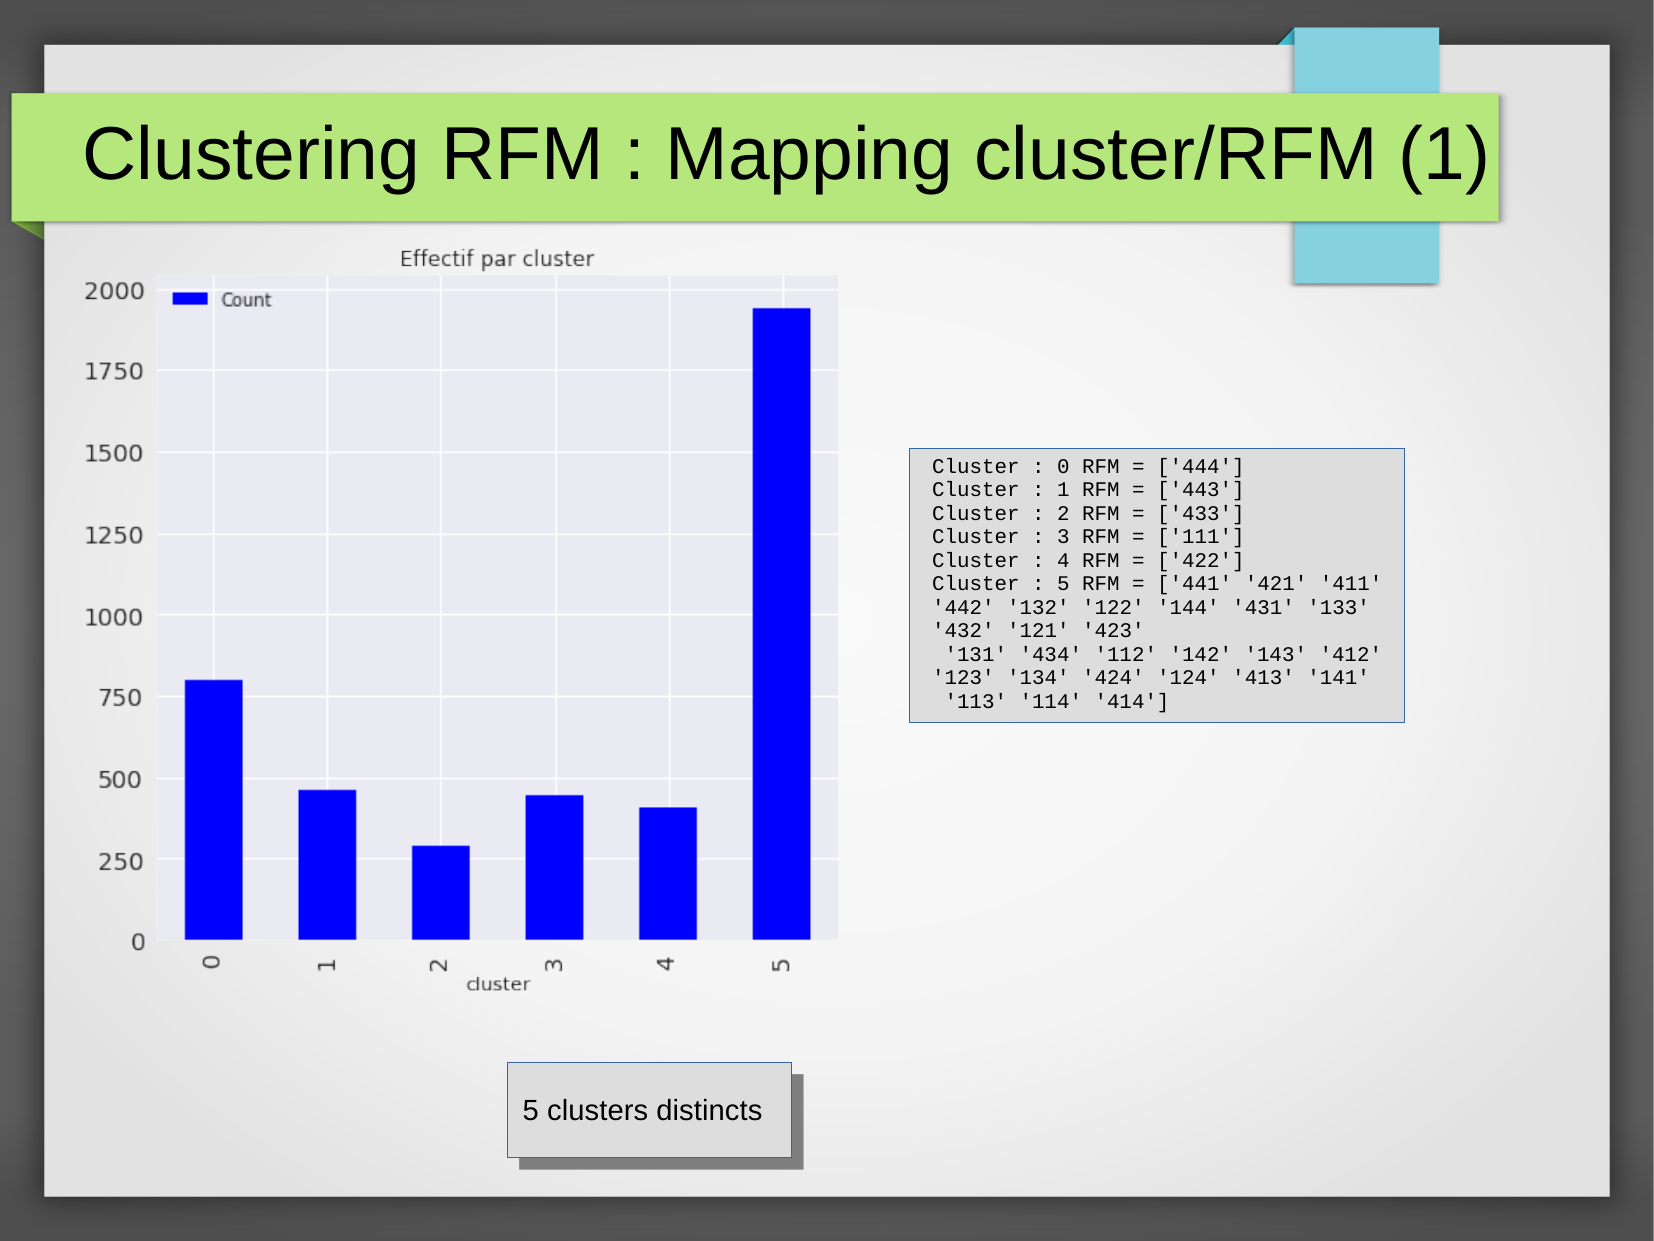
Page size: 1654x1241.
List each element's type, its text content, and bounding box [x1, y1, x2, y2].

title Clustering RFM : Mapping cluster/RFM (1) [82, 69, 1512, 238]
picture [0, 0, 1654, 1241]
text_box 5 clusters distincts [507, 1062, 792, 1158]
text_box Cluster : 0 RFM = ['444'] Cluster : 1 RFM = ['443'] Cluster : 2 RFM = ['433'] Cluster : 3 RFM = ['111'] Cluster : 4 RFM = ['422'] Cluster : 5 RFM = ['441' '421' '411' '442' '132' '122' '144' '431' '133' '432' '121' '423' '131' '434' '112' '142' '143' '412' '123' '134' '424' '124' '413' '141' '113' '114' '414'] [909, 448, 1405, 723]
